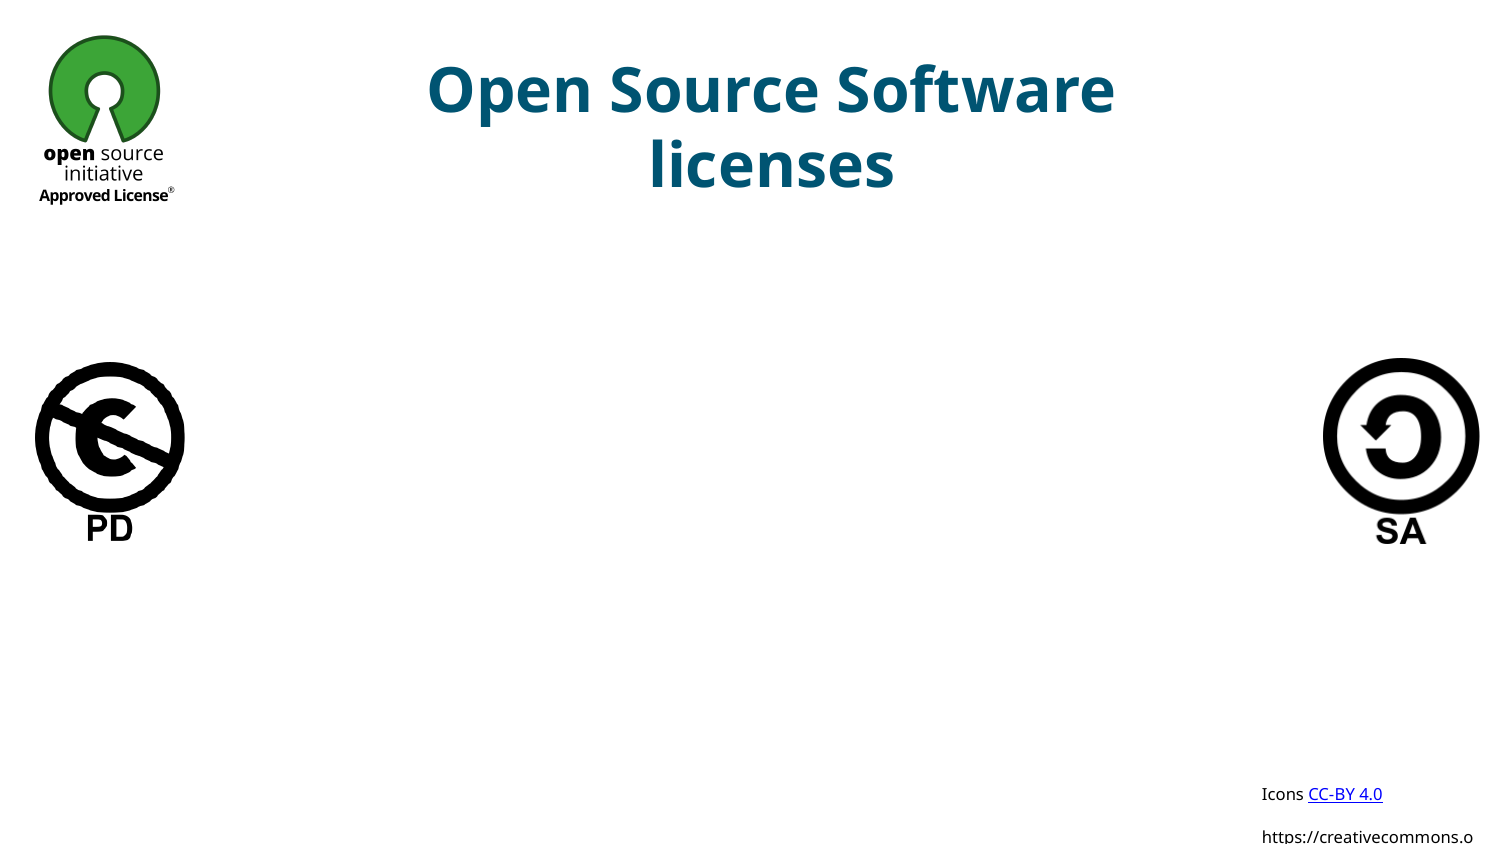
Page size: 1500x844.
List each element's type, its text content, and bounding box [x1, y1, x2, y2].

picture [35, 24, 177, 213]
text_box Icons CC-BY 4.0 https://creativecommons.org/ [1250, 778, 1489, 829]
picture [35, 362, 185, 541]
text_box Open Source Software licenses [325, 44, 1218, 159]
picture [1323, 358, 1480, 545]
